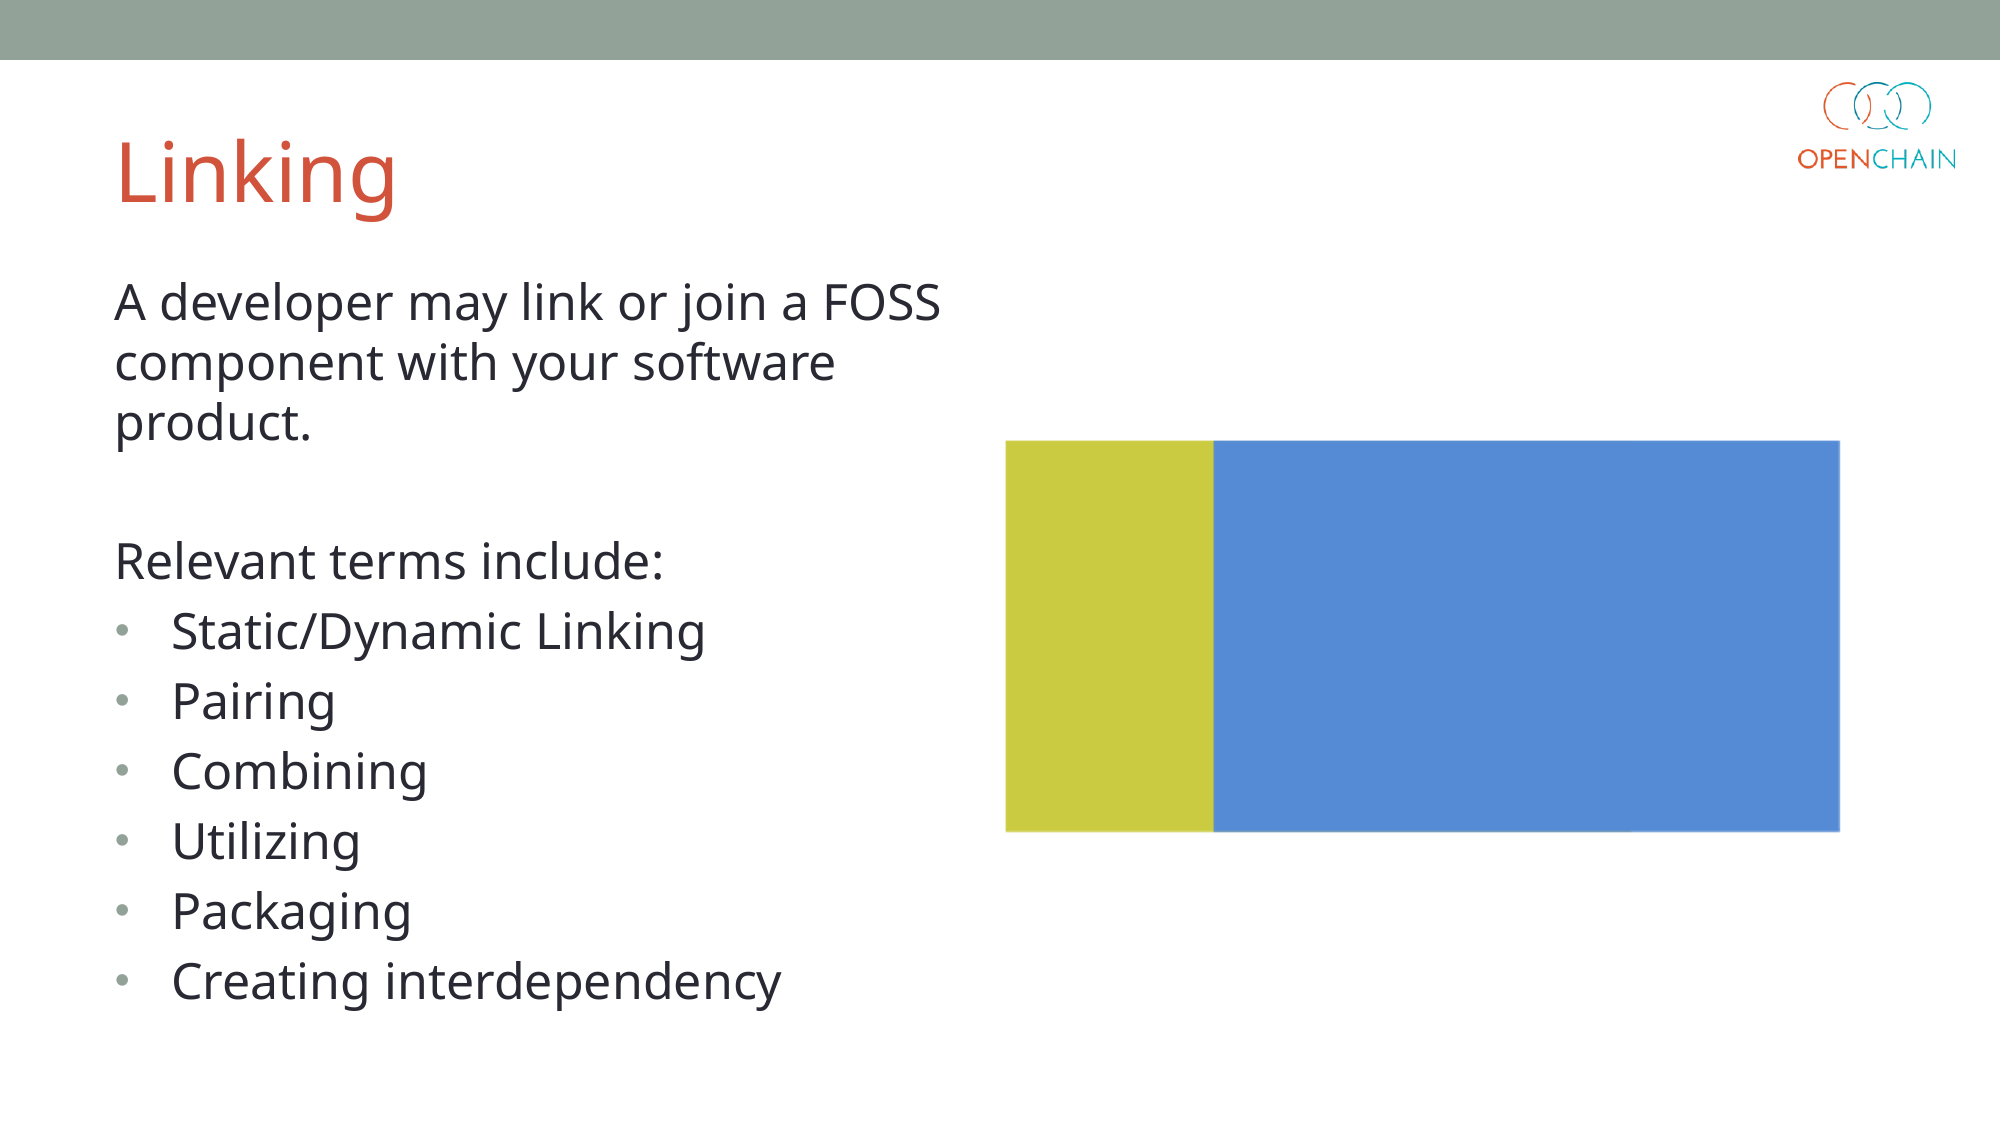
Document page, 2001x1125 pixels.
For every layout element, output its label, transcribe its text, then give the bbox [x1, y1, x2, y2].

text_box A developer may link or join a FOSS component with your software product. Relevant terms include: Static/Dynamic Linking Pairing Combining Utilizing Packaging Creating interdependency [99, 262, 716, 1063]
picture [1798, 82, 1955, 169]
picture [716, 236, 2000, 1089]
text_box Linking [99, 87, 1900, 250]
